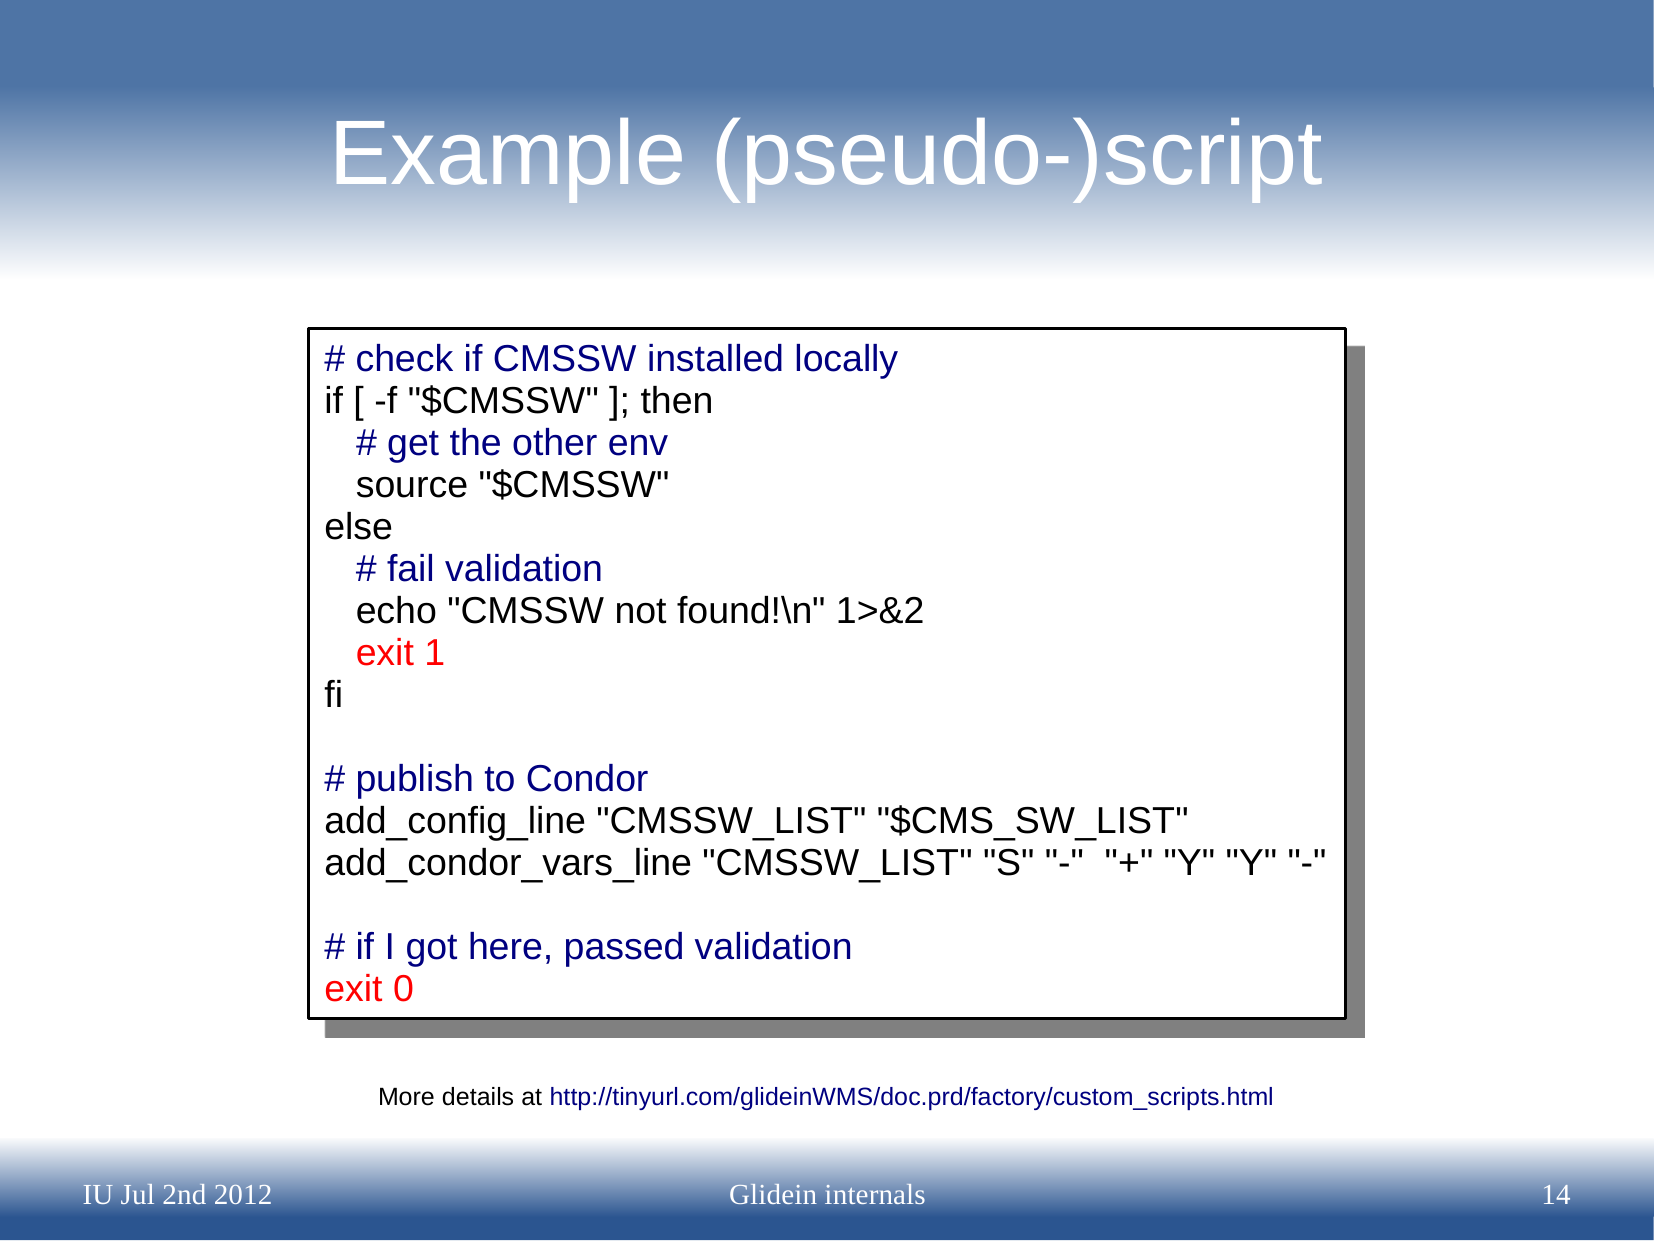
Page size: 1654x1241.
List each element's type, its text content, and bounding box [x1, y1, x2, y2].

title Example (pseudo-)script [82, 49, 1571, 257]
text_box # check if CMSSW installed locally if [ -f "$CMSSW" ]; then # get the other env source "$CMSSW" else # fail validation echo "CMSSW not found!\n" 1>&2 exit 1 fi # publish to Condor add_config_line "CMSSW_LIST" "$CMS_SW_LIST" add_condor_vars_line "CMSSW_LIST" "S" "-" "+" "Y" "Y" "-" # if I got here, passed validation exit 0 [308, 328, 1346, 1019]
text_box More details at http://tinyurl.com/glideinWMS/doc.prd/factory/custom_scripts.html [379, 1082, 1274, 1111]
